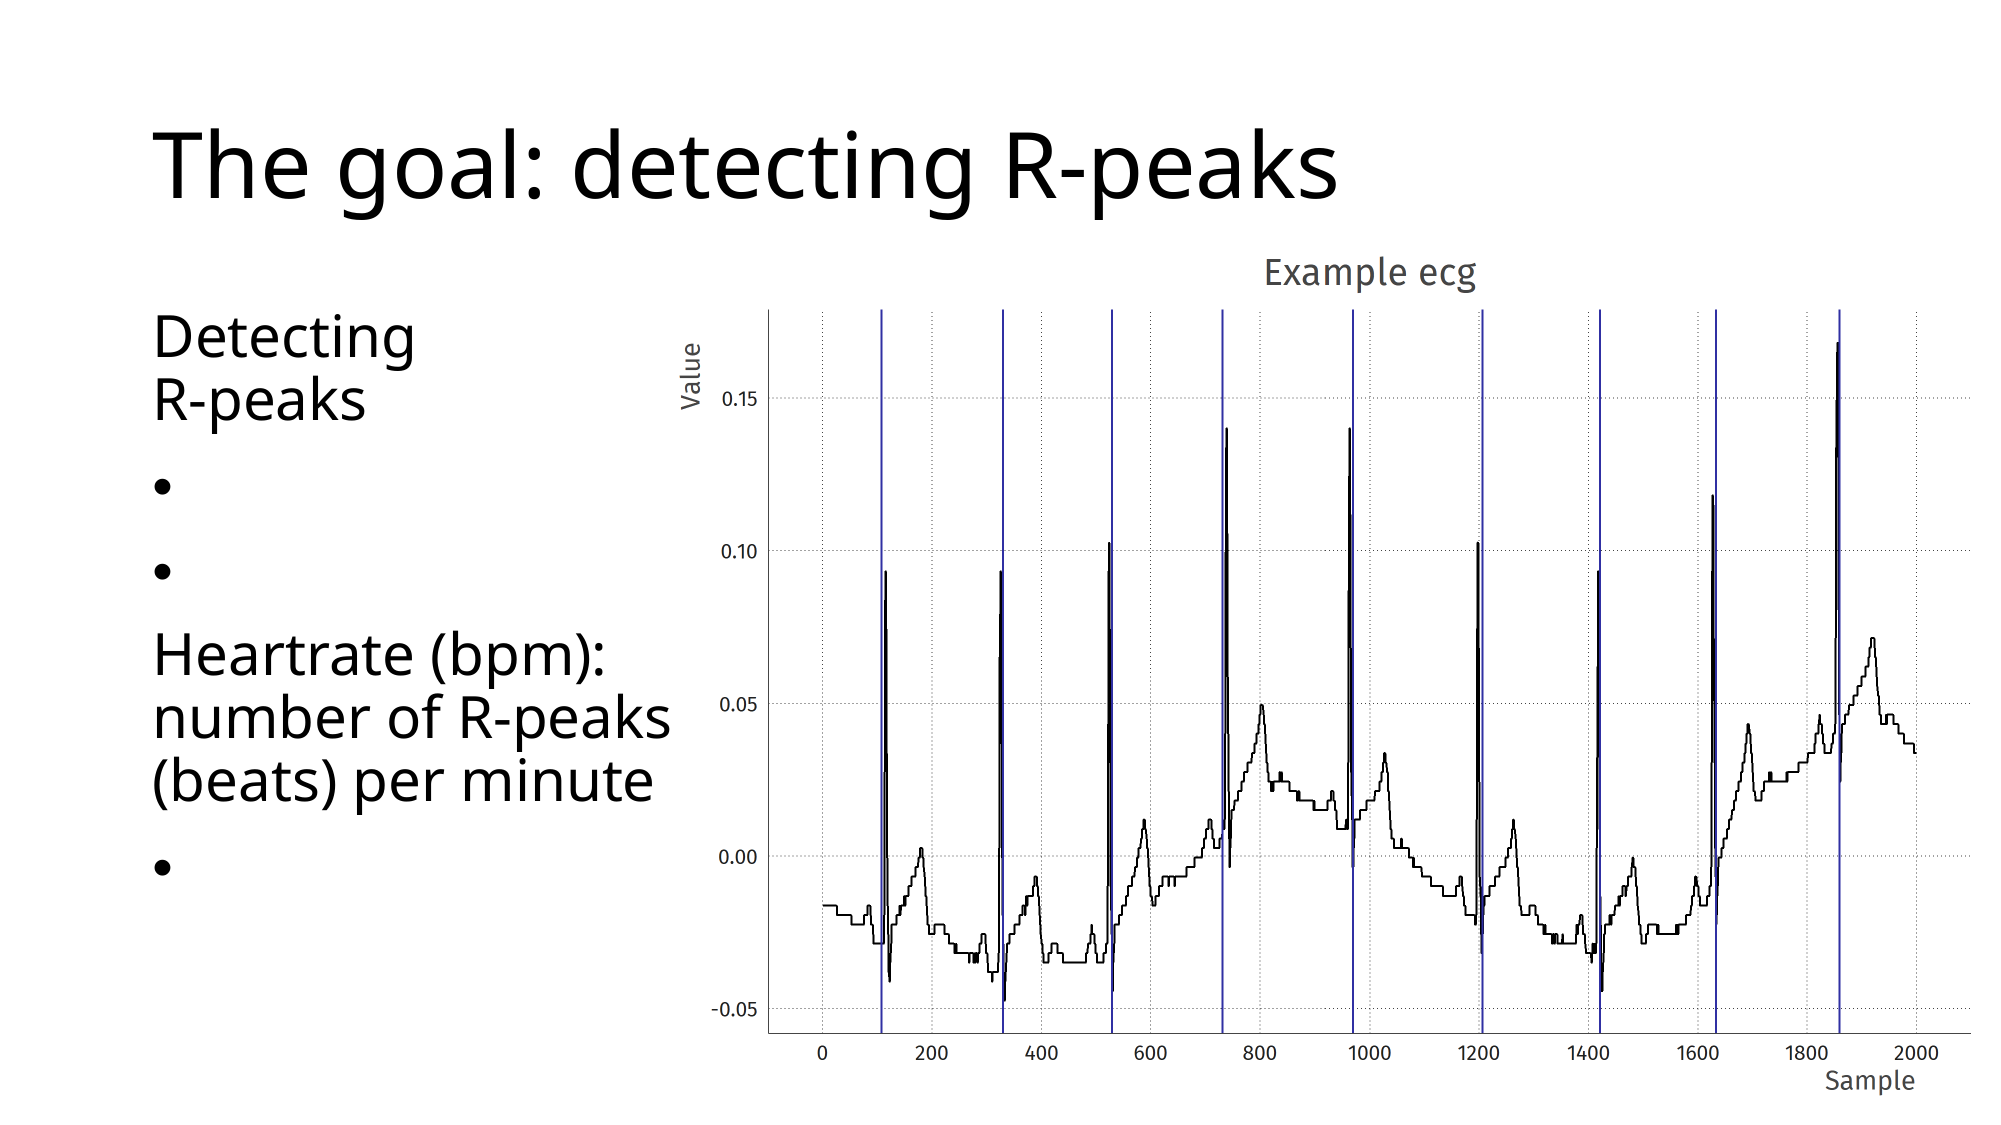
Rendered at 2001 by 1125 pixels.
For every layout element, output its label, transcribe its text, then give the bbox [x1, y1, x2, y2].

title The goal: detecting R-peaks [137, 59, 1863, 278]
picture [650, 224, 2000, 1125]
list Detecting R-peaks Heartrate (bpm): number of R-peaks (beats) per minute [137, 299, 691, 1014]
